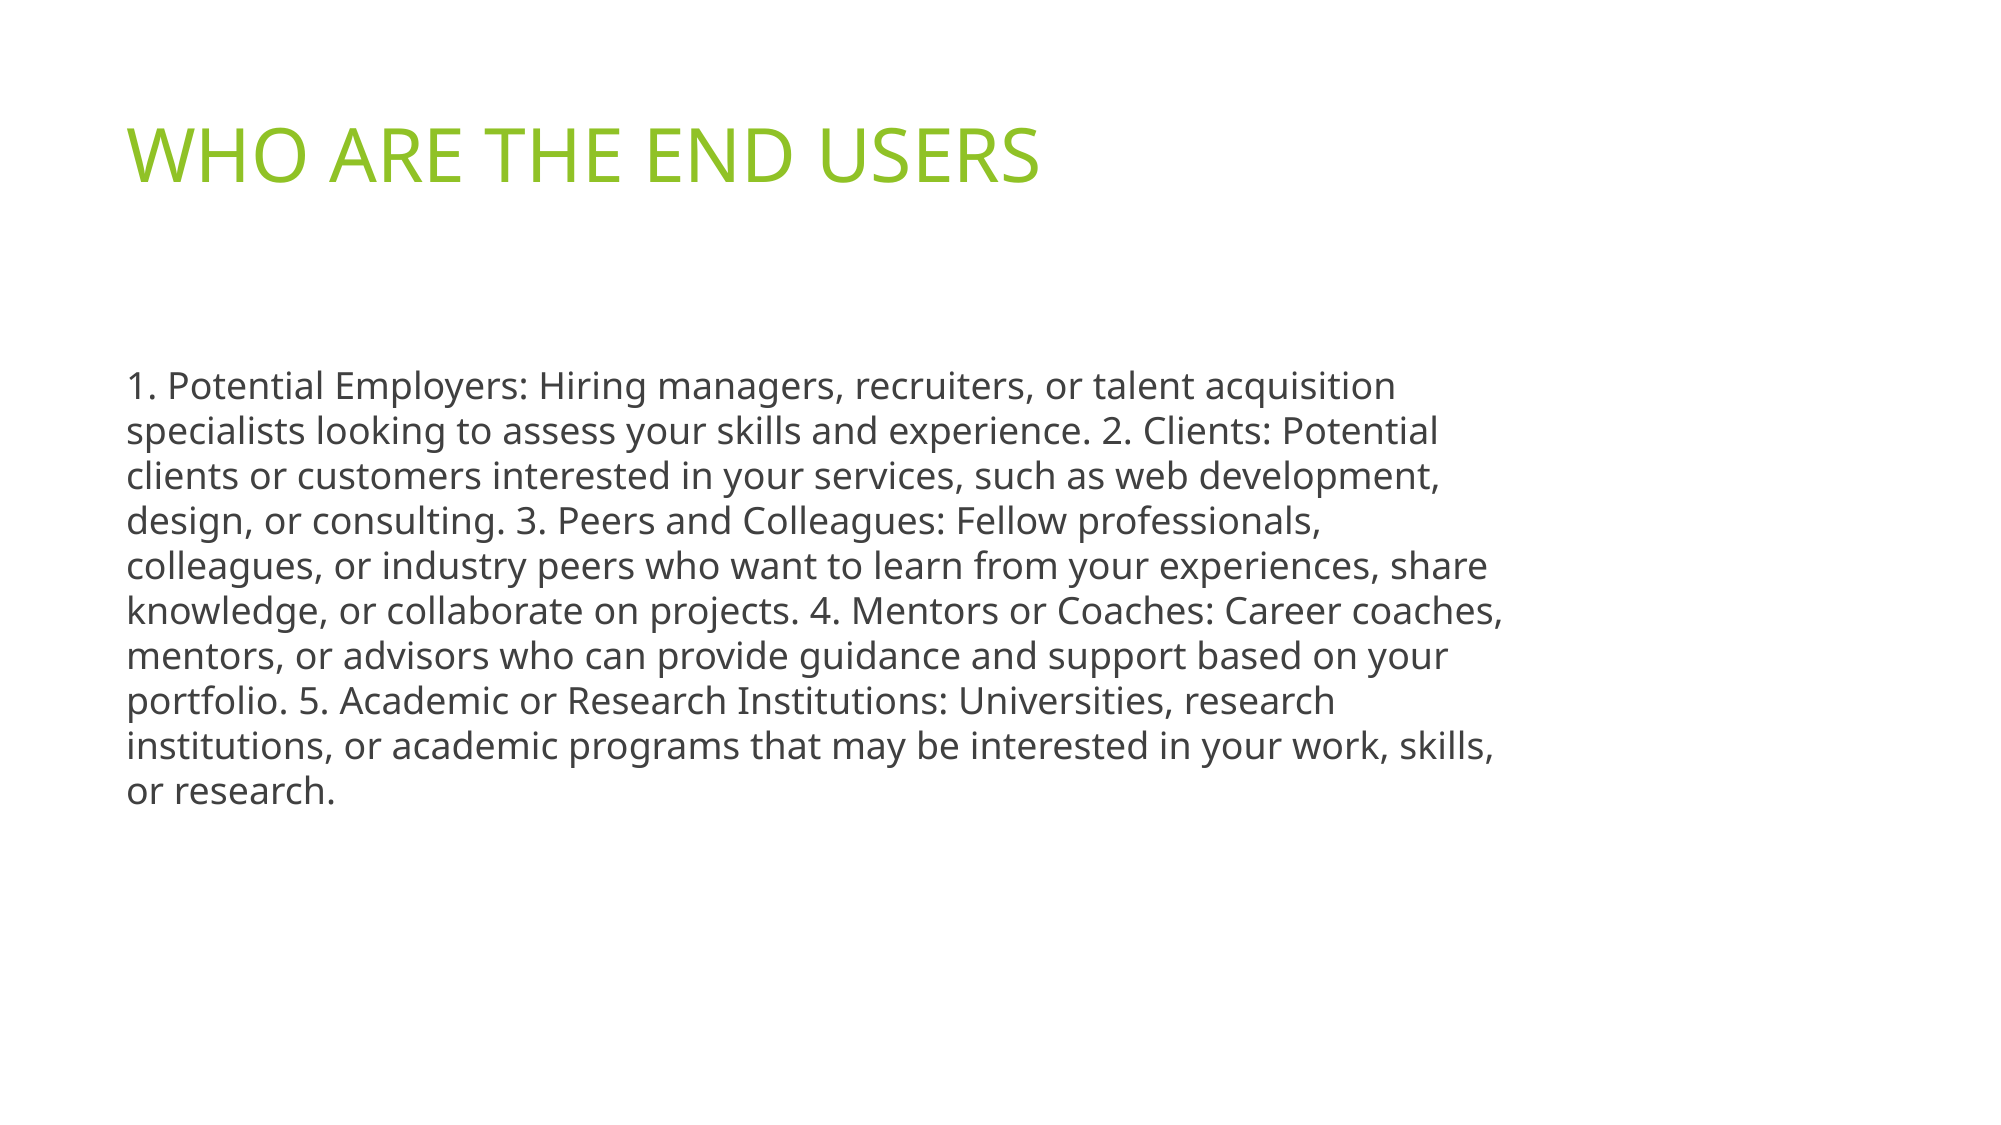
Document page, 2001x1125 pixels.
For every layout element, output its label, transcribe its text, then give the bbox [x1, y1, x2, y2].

title WHO ARE THE END USERS [111, 99, 1522, 317]
list 1. Potential Employers: Hiring managers, recruiters, or talent acquisition specialists looking to assess your skills and experience. 2. Clients: Potential clients or customers interested in your services, such as web development, design, or consulting. 3. Peers and Colleagues: Fellow professionals, colleagues, or industry peers who want to learn from your experiences, share knowledge, or collaborate on projects. 4. Mentors or Coaches: Career coaches, mentors, or advisors who can provide guidance and support based on your portfolio. 5. Academic or Research Institutions: Universities, research institutions, or academic programs that may be interested in your work, skills, or research. [111, 354, 1522, 992]
